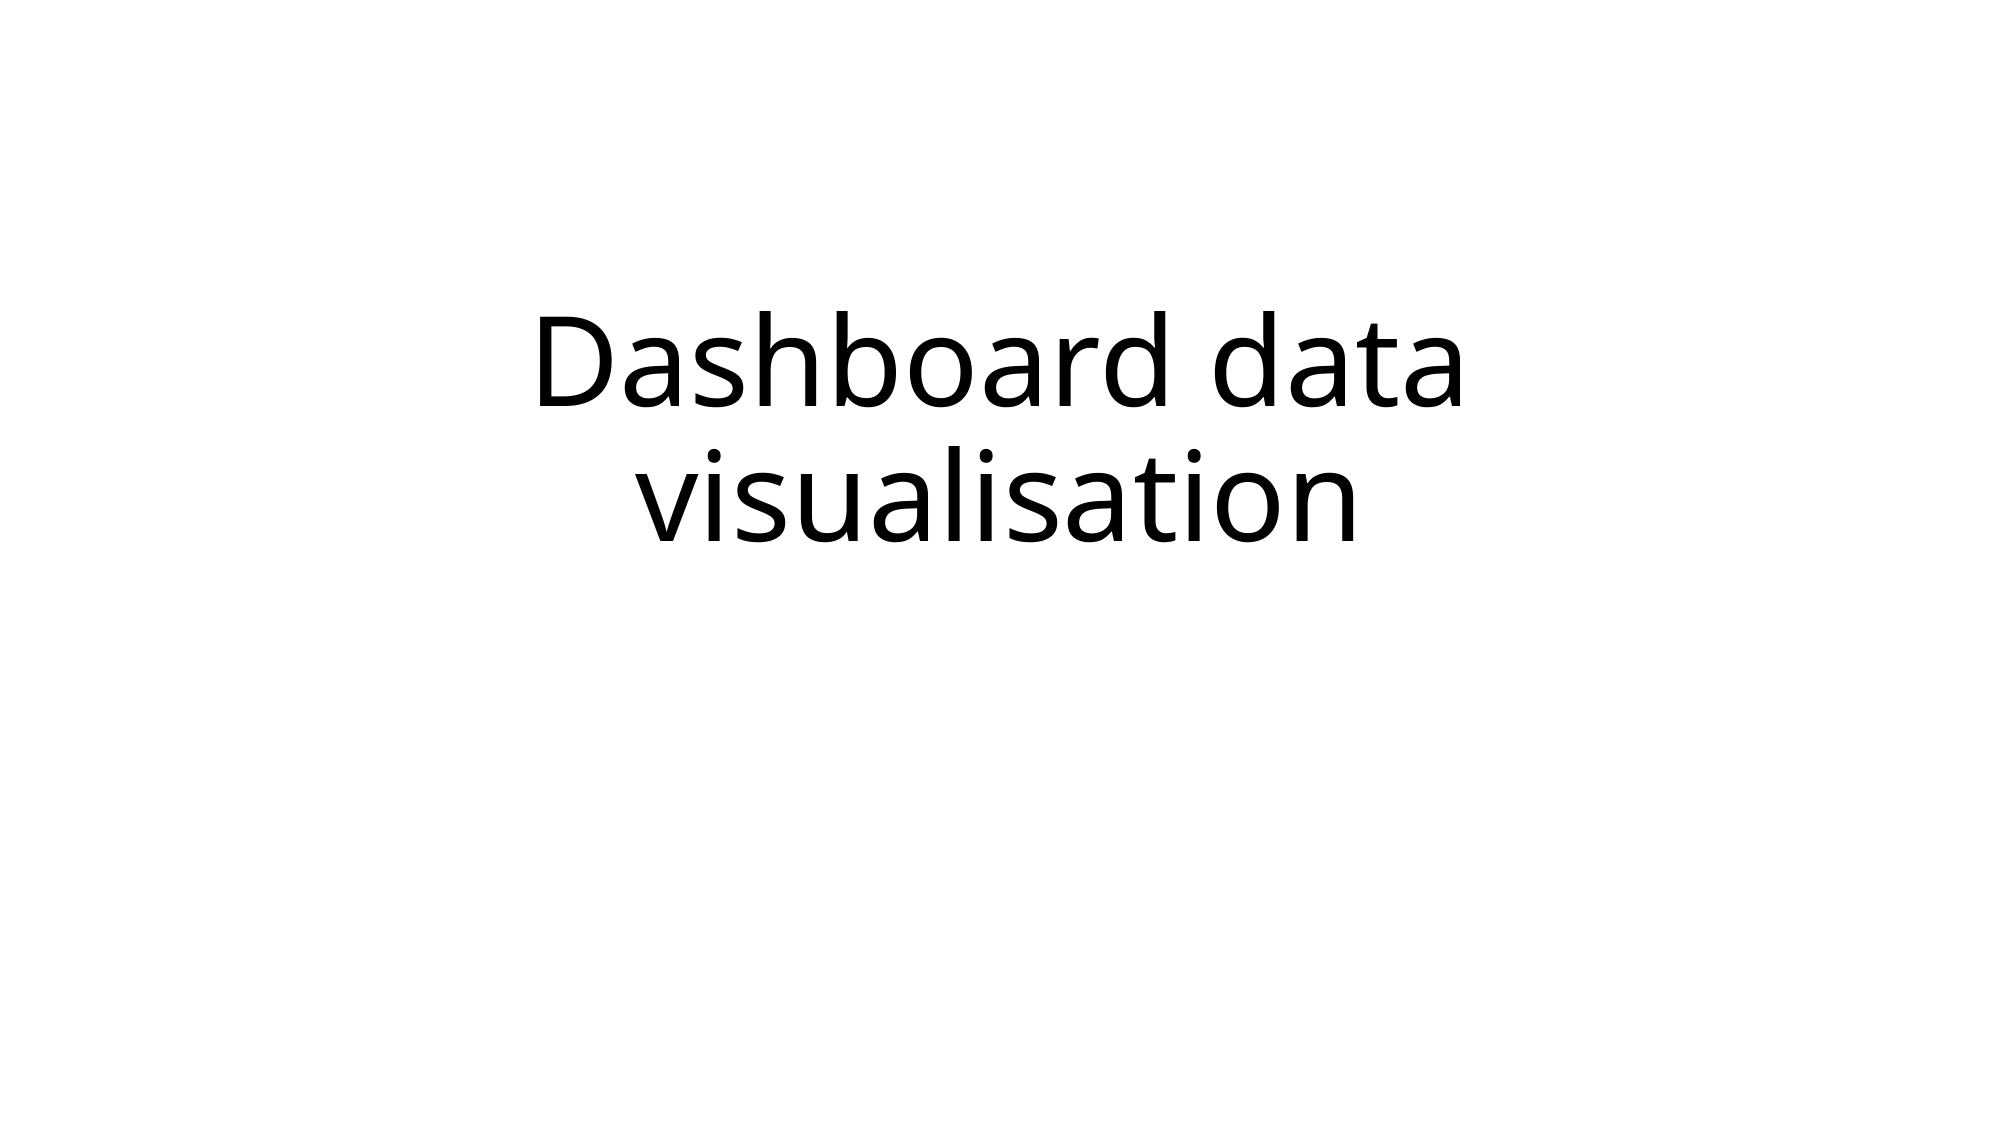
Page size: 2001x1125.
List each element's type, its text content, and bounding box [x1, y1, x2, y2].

title Dashboard data visualisation [249, 184, 1750, 576]
